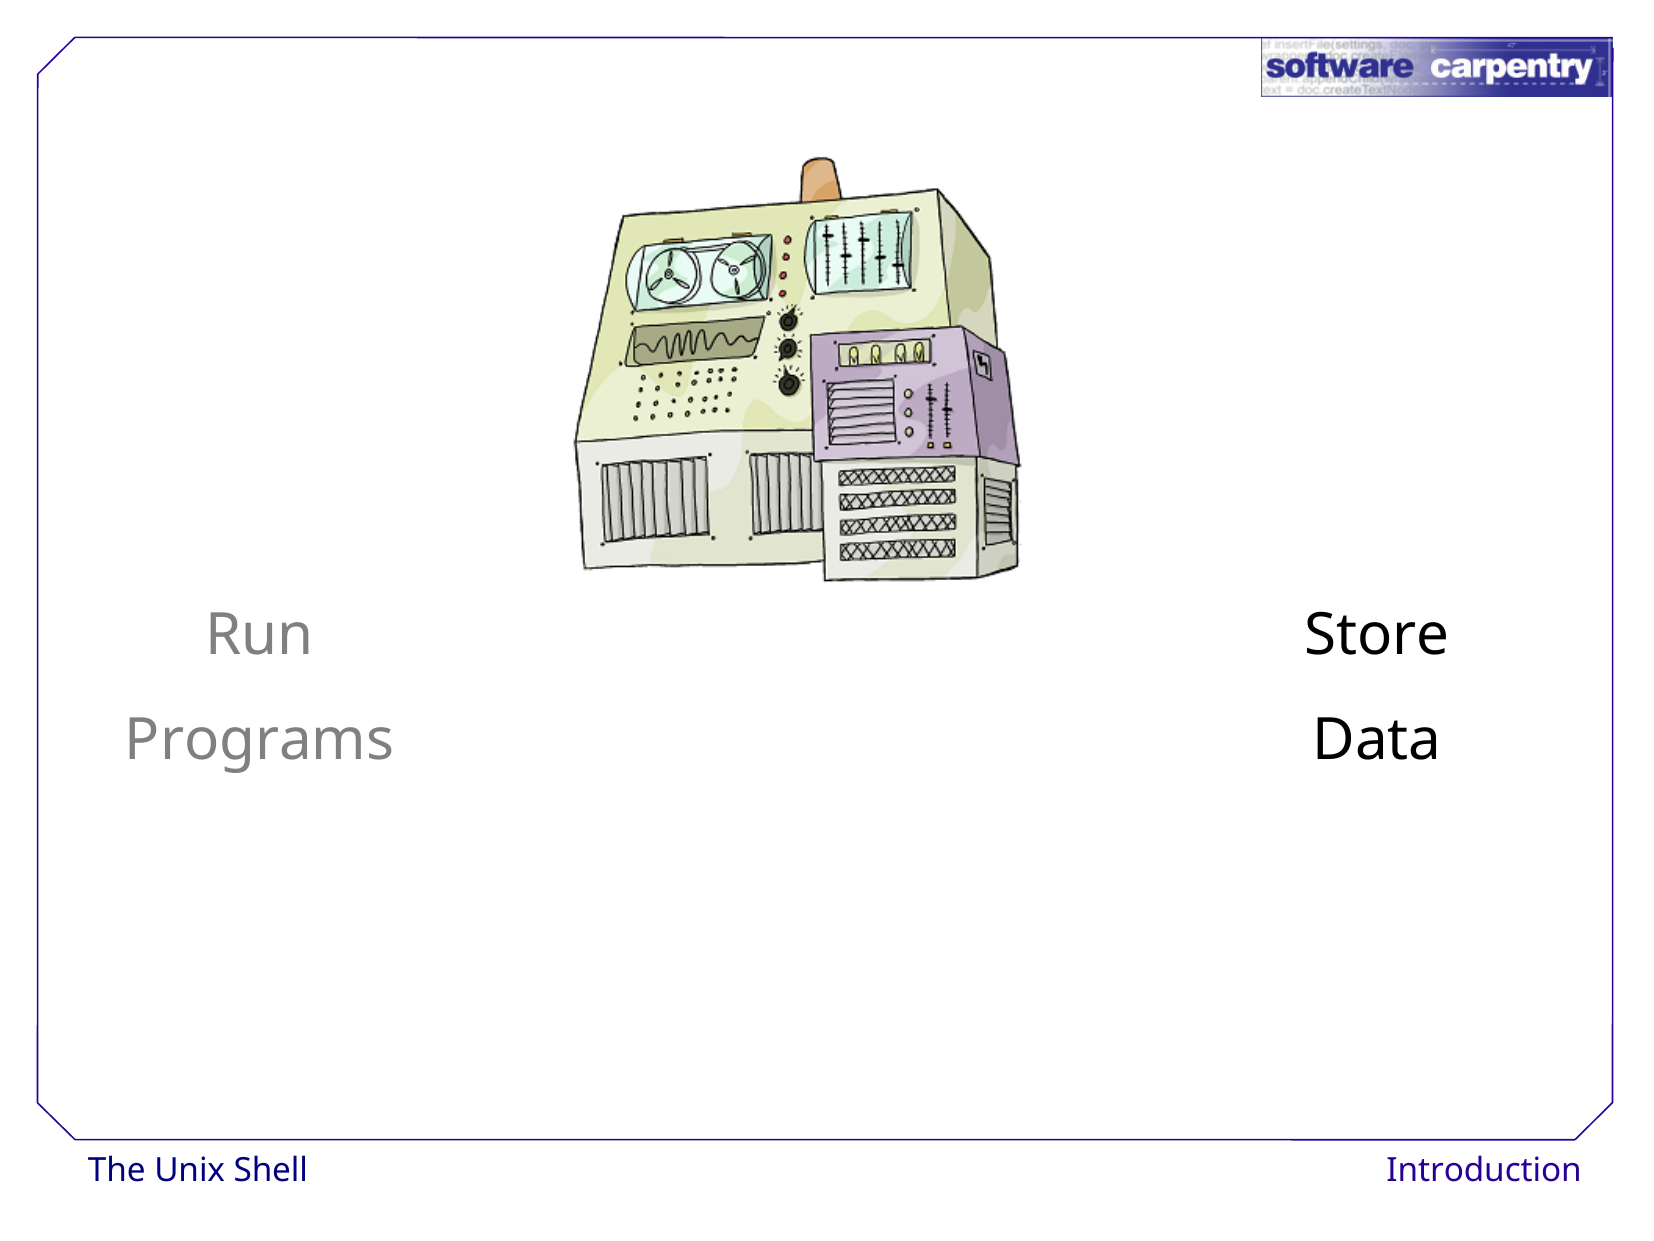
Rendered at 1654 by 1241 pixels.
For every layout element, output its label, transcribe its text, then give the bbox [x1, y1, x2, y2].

text_box Store Data [1214, 553, 1540, 780]
picture [524, 109, 1081, 616]
picture [1261, 39, 1613, 97]
text_box Run Programs [34, 553, 485, 780]
